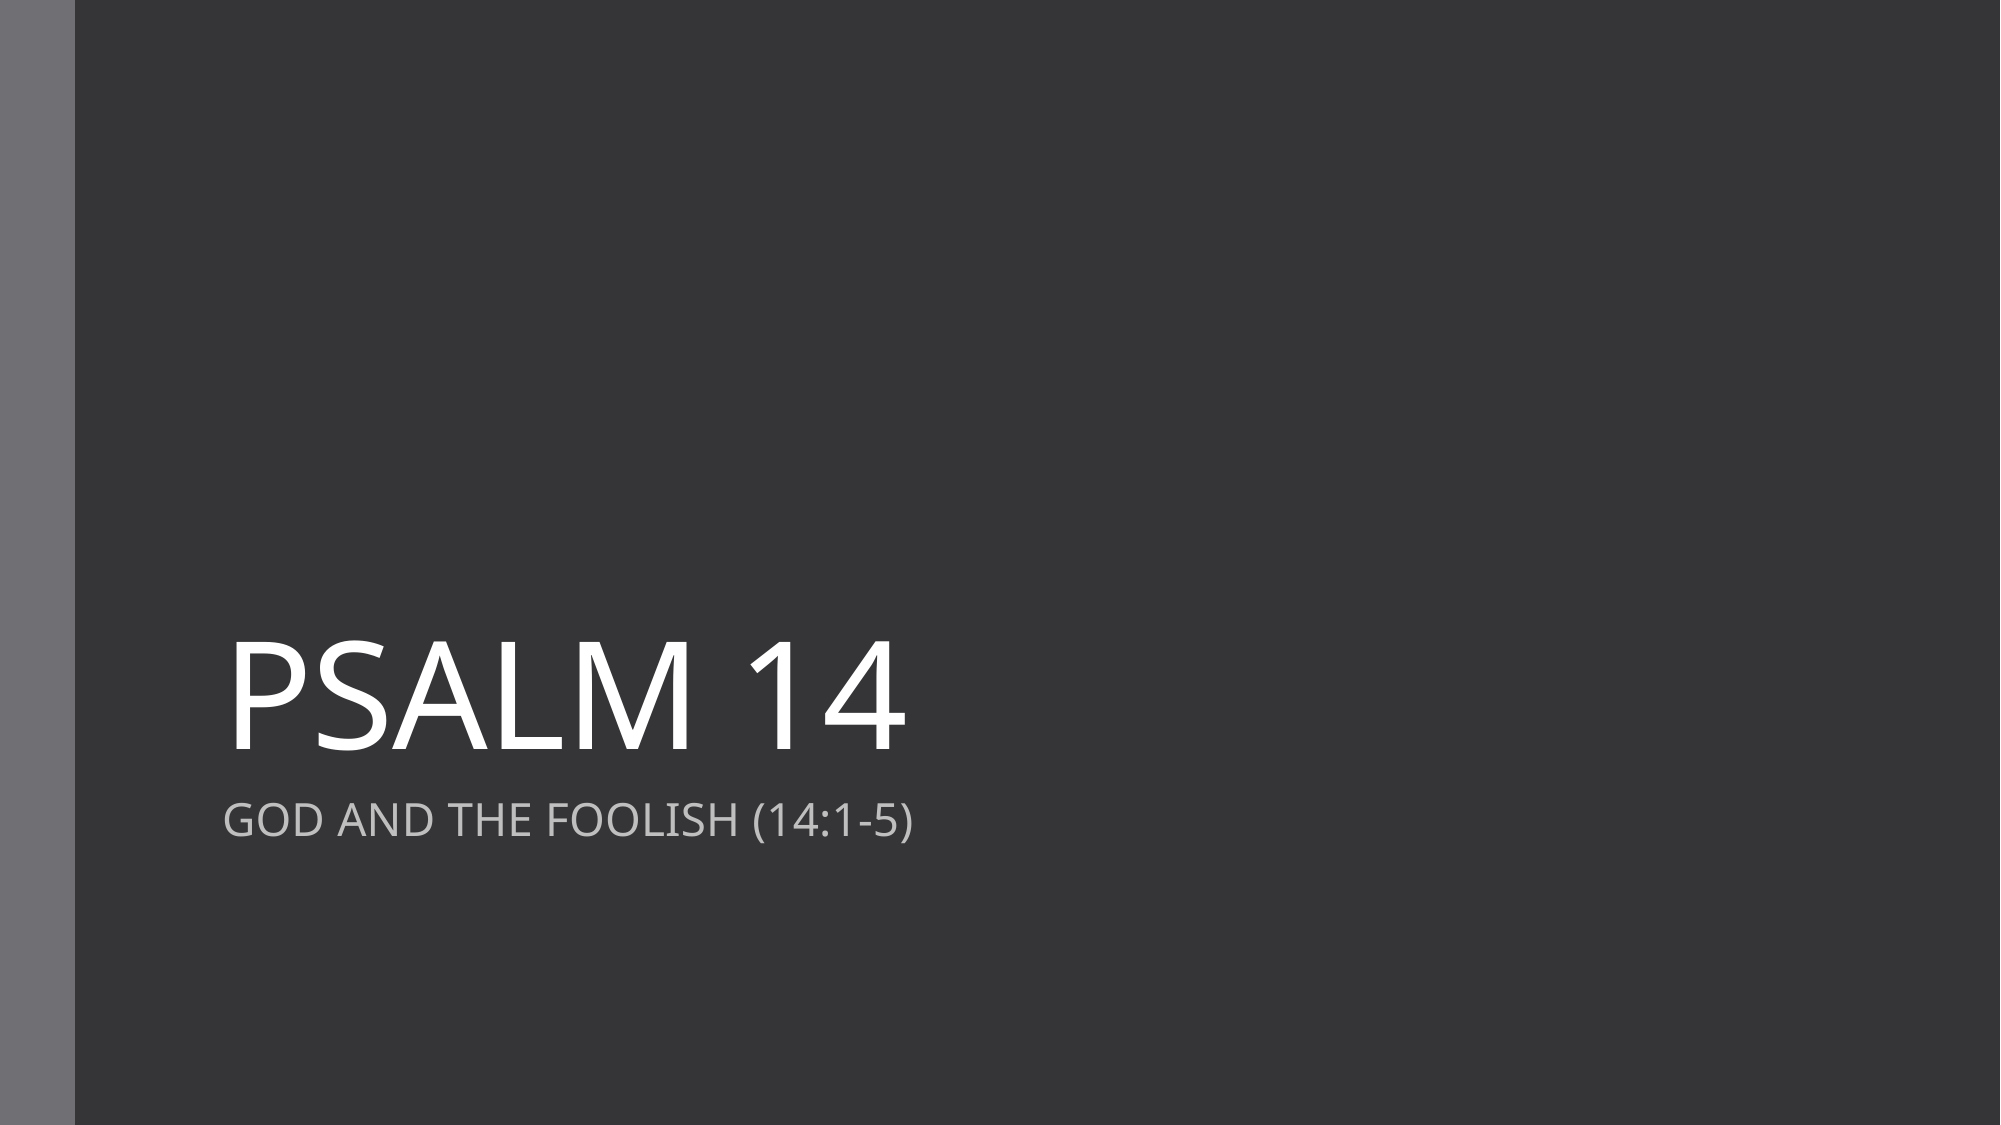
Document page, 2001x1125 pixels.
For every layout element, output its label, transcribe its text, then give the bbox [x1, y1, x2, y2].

title PSALM 14 [206, 124, 1752, 787]
subtitle GOD AND THE FOOLISH (14:1-5) [206, 787, 1752, 1066]
